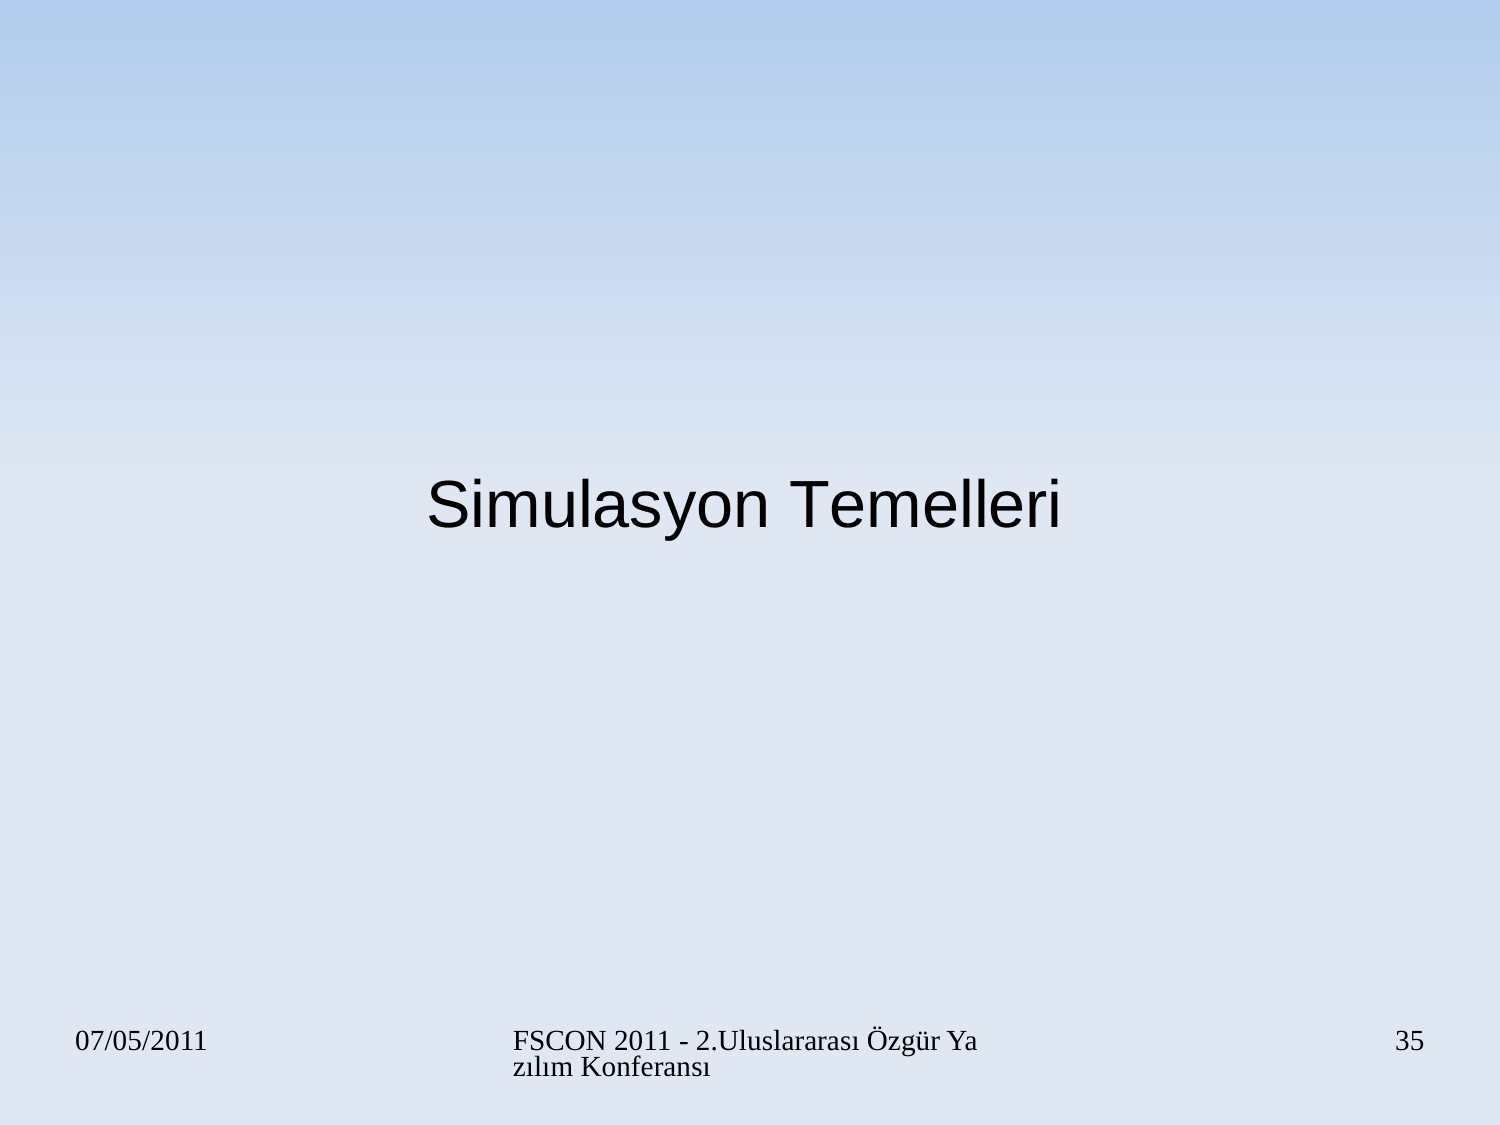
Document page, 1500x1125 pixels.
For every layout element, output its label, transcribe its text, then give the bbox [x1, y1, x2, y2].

text_box Simulasyon Temelleri [69, 0, 1420, 1006]
picture [0, 0, 1500, 1125]
